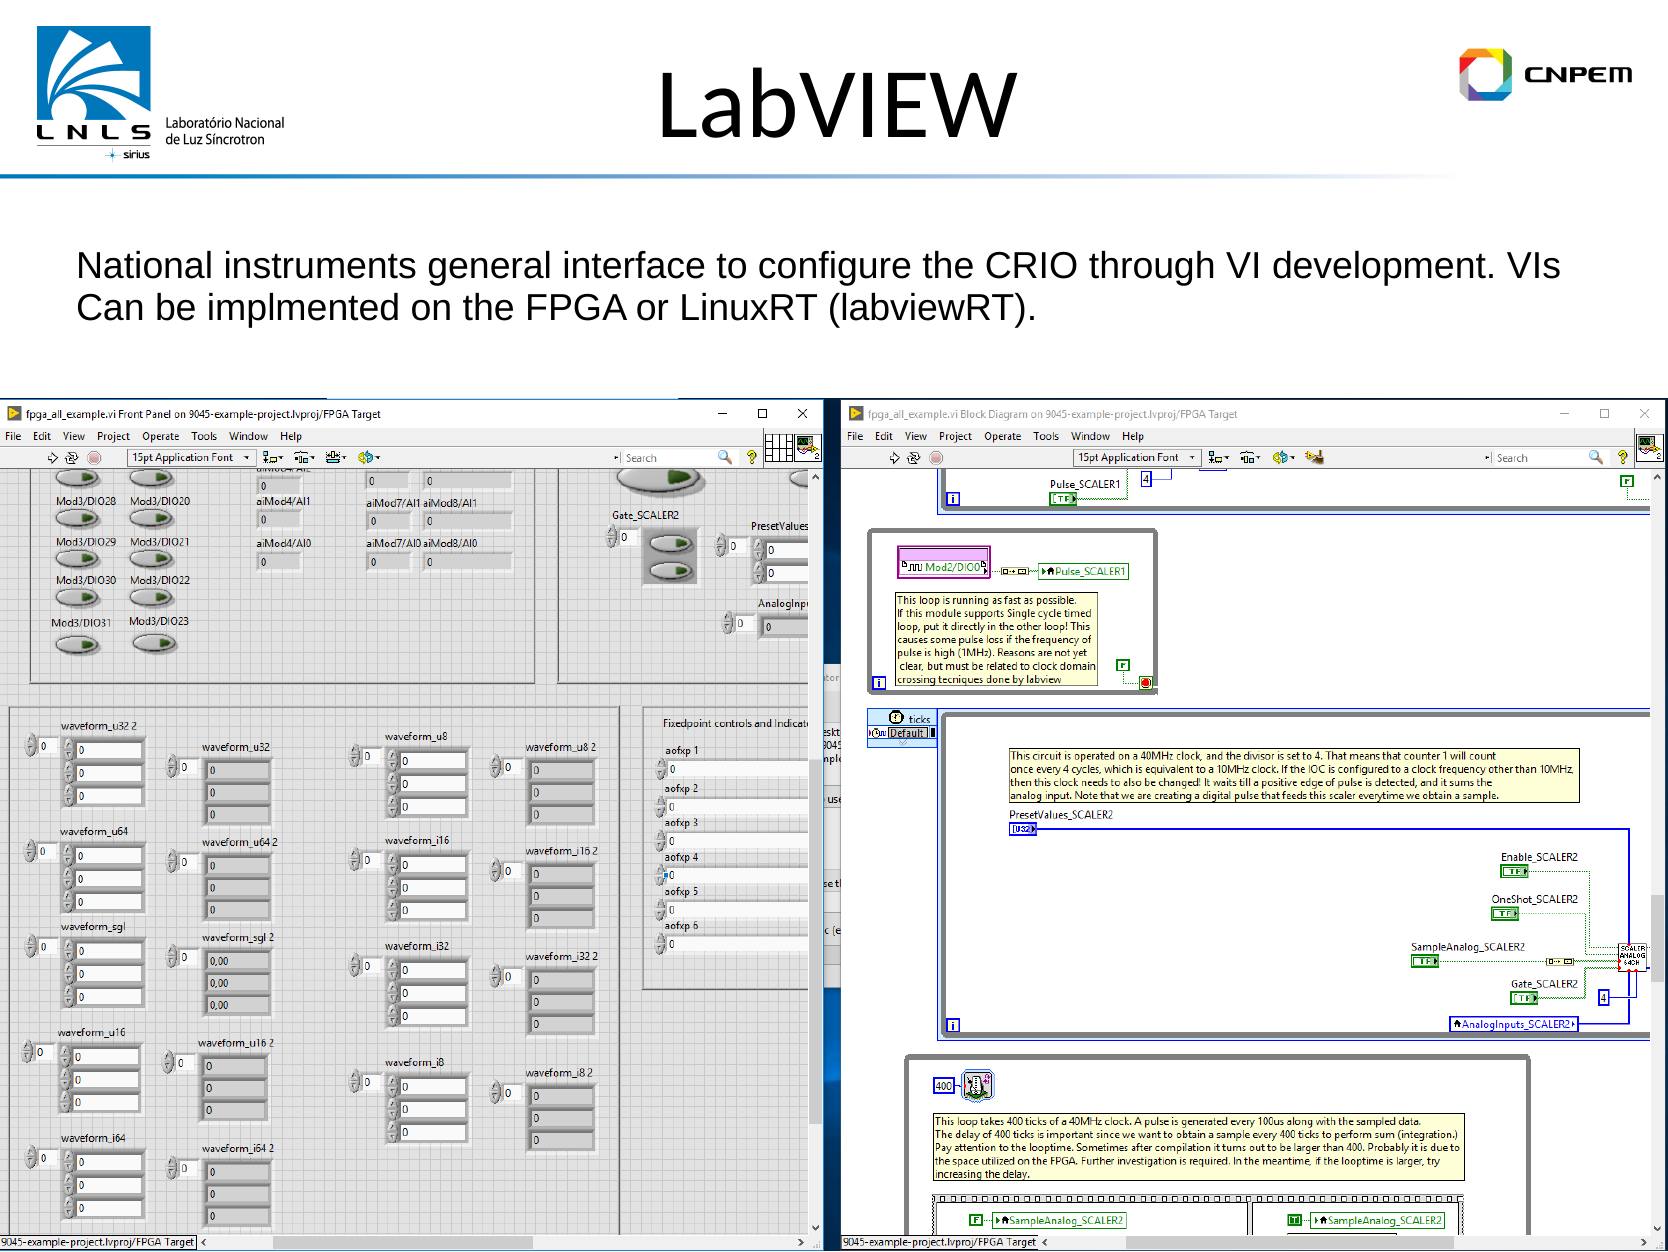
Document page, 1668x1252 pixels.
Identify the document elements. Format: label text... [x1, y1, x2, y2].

title LabVIEW [310, 0, 1366, 232]
picture [0, 0, 1668, 1251]
text_box National instruments general interface to configure the CRIO through VI development. VIs Can be implmented on the FPGA or LinuxRT (labviewRT). [61, 237, 1588, 337]
